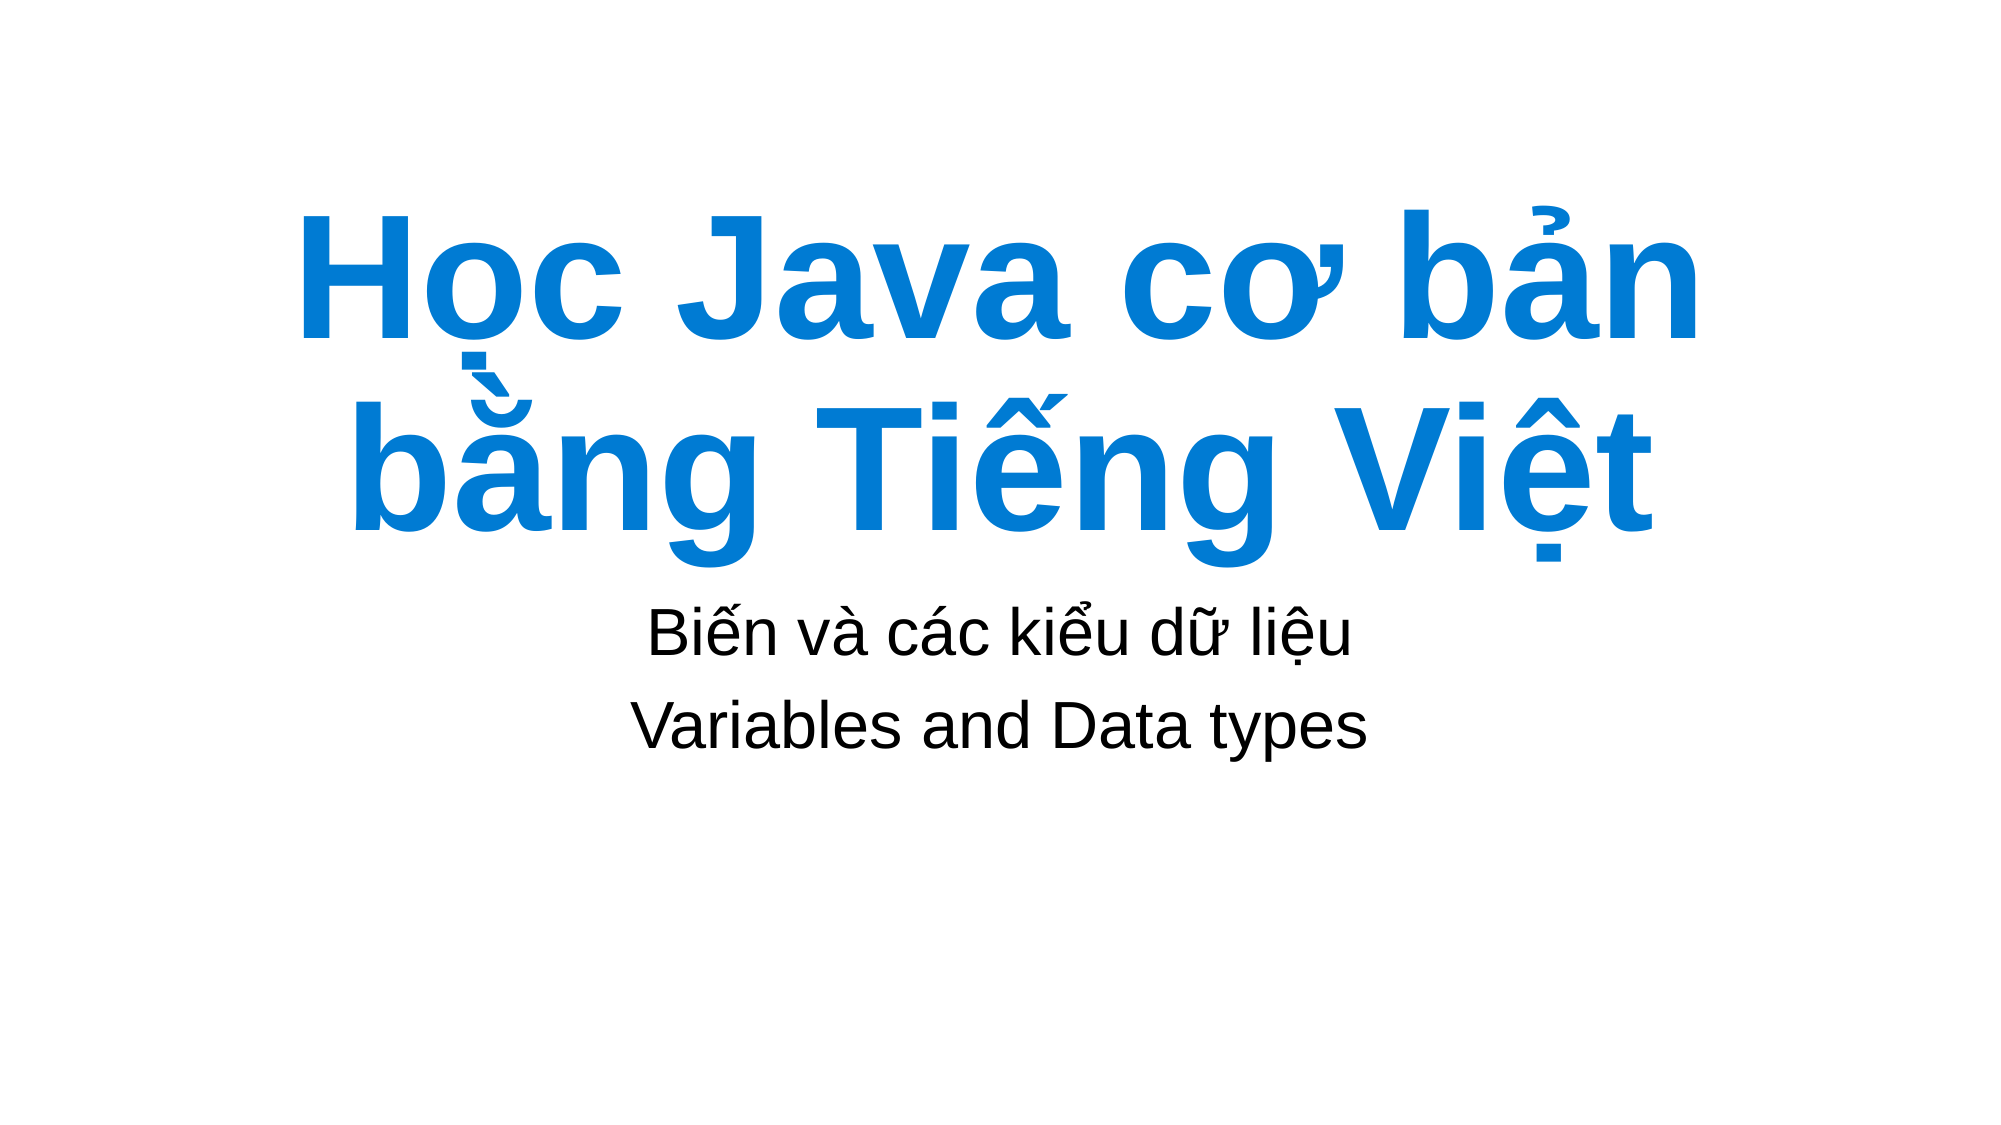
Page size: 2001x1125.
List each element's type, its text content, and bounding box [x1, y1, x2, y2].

text_box Học Java cơ bản bằng Tiếng Việt [249, 184, 1750, 576]
text_box Biến và các kiểu dữ liệu Variables and Data types [249, 590, 1750, 863]
